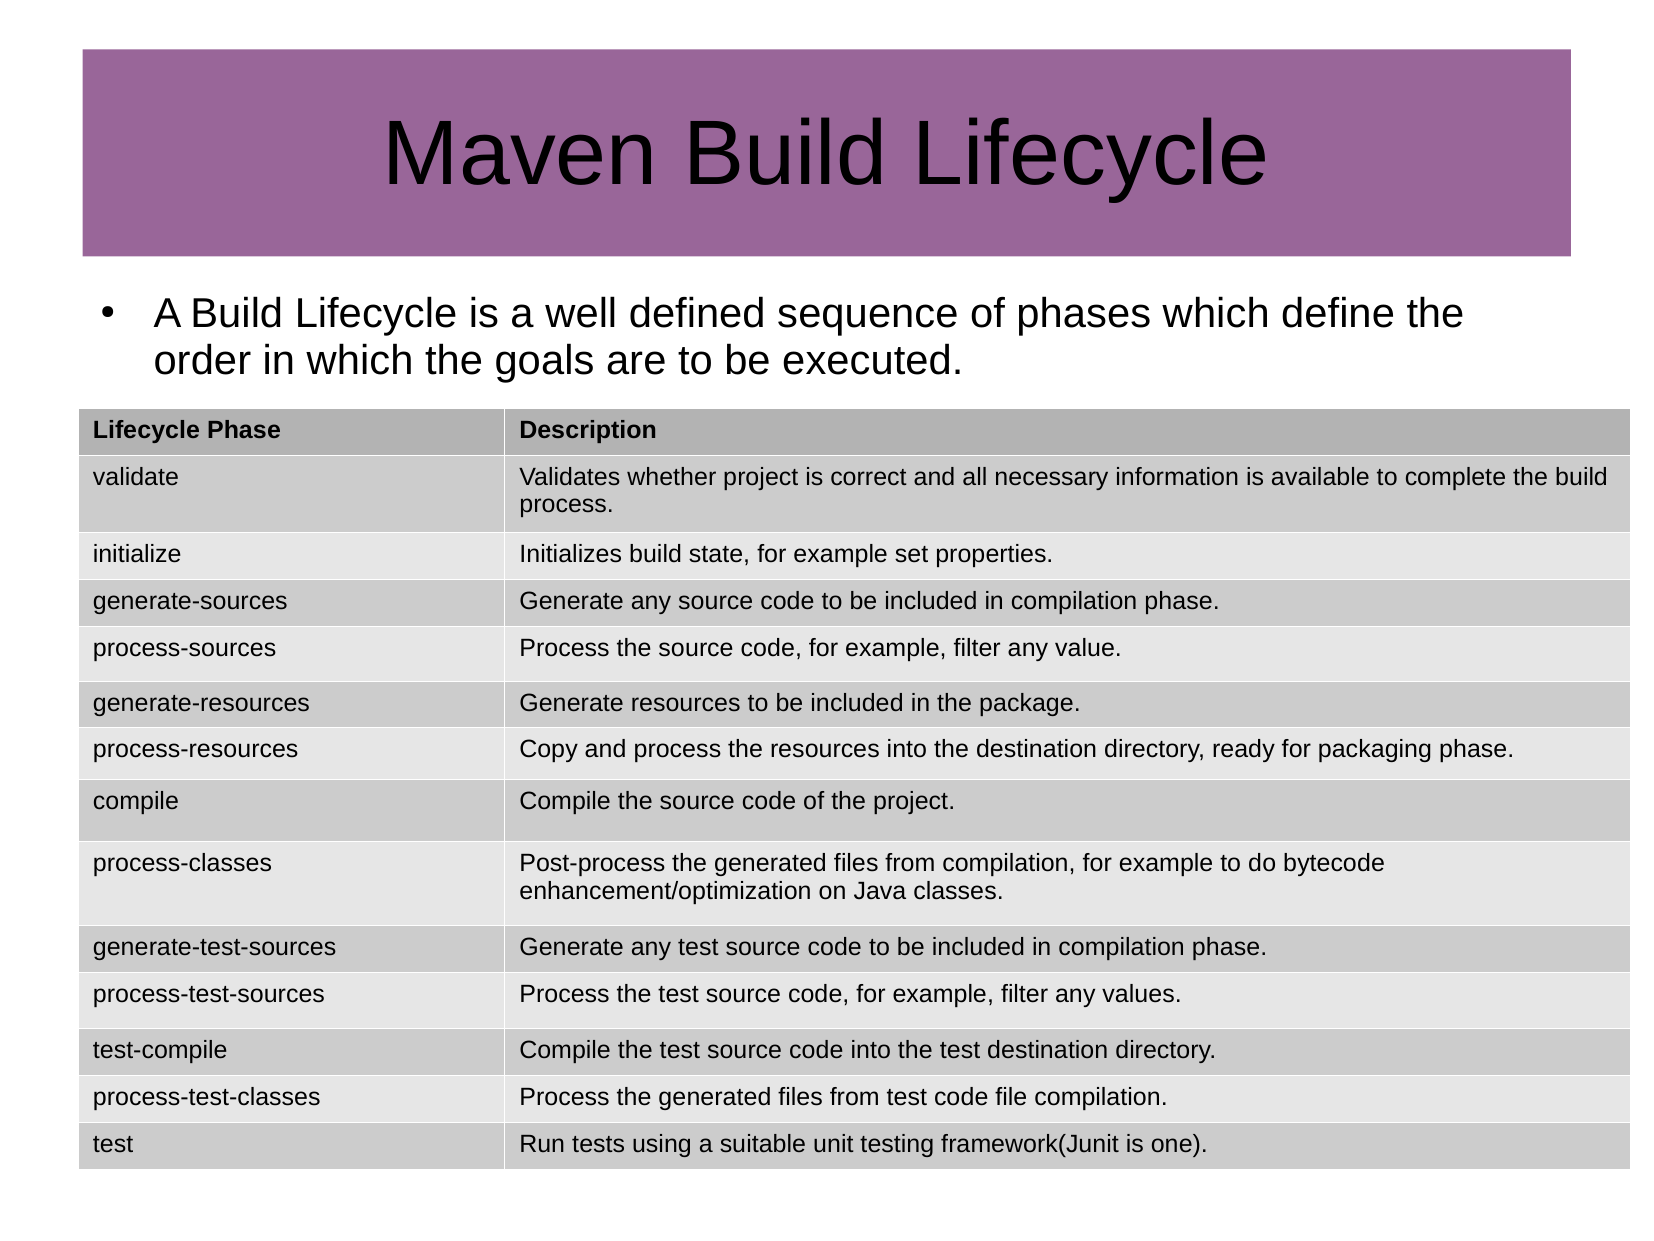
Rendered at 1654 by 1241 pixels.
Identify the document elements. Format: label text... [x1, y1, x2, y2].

table_cell Copy and process the resources into the destination directory, ready for packaging phase. [505, 728, 1630, 779]
table_cell Run tests using a suitable unit testing framework(Junit is one). [505, 1123, 1630, 1169]
table_cell process-test-sources [79, 973, 504, 1028]
table_cell Process the source code, for example, filter any value. [505, 627, 1630, 681]
table_cell Generate resources to be included in the package. [505, 682, 1630, 727]
table_cell validate [79, 456, 504, 532]
table_cell Compile the source code of the project. [505, 780, 1630, 841]
table_cell process-classes [79, 842, 504, 925]
table_header Description [505, 409, 1630, 455]
table_cell Process the generated files from test code file compilation. [505, 1076, 1630, 1122]
table_cell test [79, 1123, 504, 1169]
table_cell generate-sources [79, 580, 504, 626]
table_cell Post-process the generated files from compilation, for example to do bytecode enhancement/optimization on Java classes. [505, 842, 1630, 925]
table_cell test-compile [79, 1029, 504, 1075]
table_cell process-test-classes [79, 1076, 504, 1122]
table_cell initialize [79, 533, 504, 579]
table_header Lifecycle Phase [79, 409, 504, 455]
table_cell process-sources [79, 627, 504, 681]
table_cell Validates whether project is correct and all necessary information is available to complete the build process. [505, 456, 1630, 532]
table_cell Process the test source code, for example, filter any values. [505, 973, 1630, 1028]
list A Build Lifecycle is a well defined sequence of phases which define the order in which the goals are to be executed. [82, 290, 1571, 408]
table_cell Initializes build state, for example set properties. [505, 533, 1630, 579]
table_cell Generate any source code to be included in compilation phase. [505, 580, 1630, 626]
table_cell generate-resources [79, 682, 504, 727]
table_cell Generate any test source code to be included in compilation phase. [505, 926, 1630, 972]
table_cell process-resources [79, 728, 504, 779]
title Maven Build Lifecycle [82, 49, 1571, 257]
table_cell generate-test-sources [79, 926, 504, 972]
table_cell Compile the test source code into the test destination directory. [505, 1029, 1630, 1075]
table_cell compile [79, 780, 504, 841]
